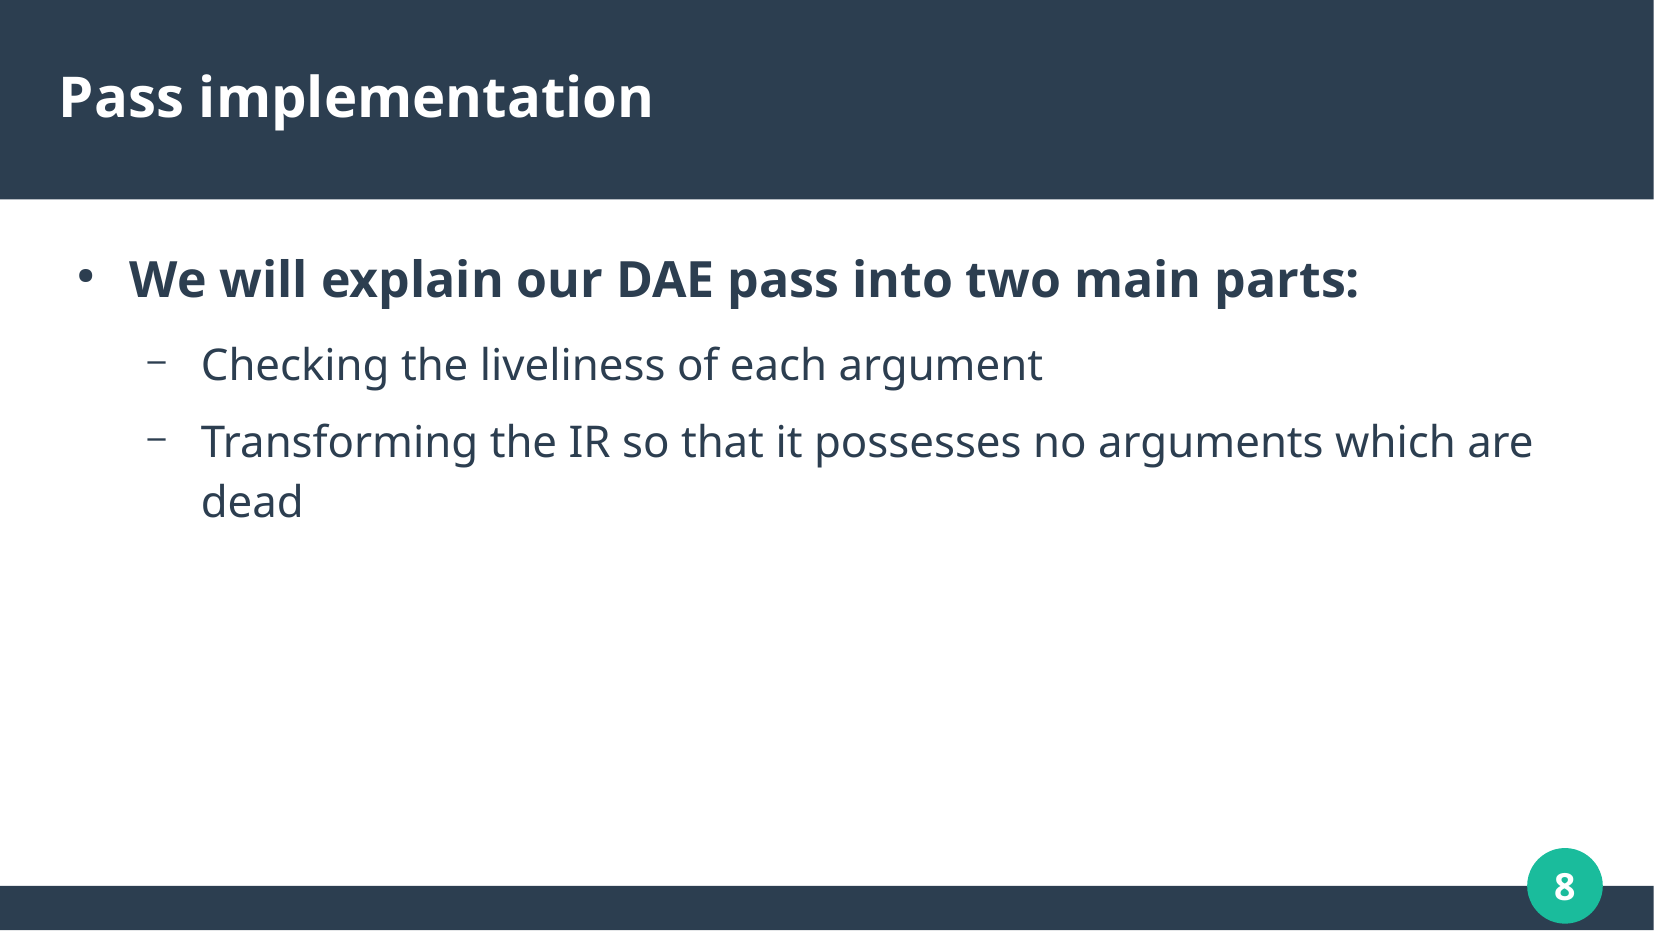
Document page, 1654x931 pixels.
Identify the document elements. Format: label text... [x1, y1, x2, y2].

title Pass implementation [59, 37, 1595, 155]
list We will explain our DAE pass into two main parts: Checking the liveliness of each argument Transforming the IR so that it possesses no arguments which are dead [59, 243, 1595, 864]
